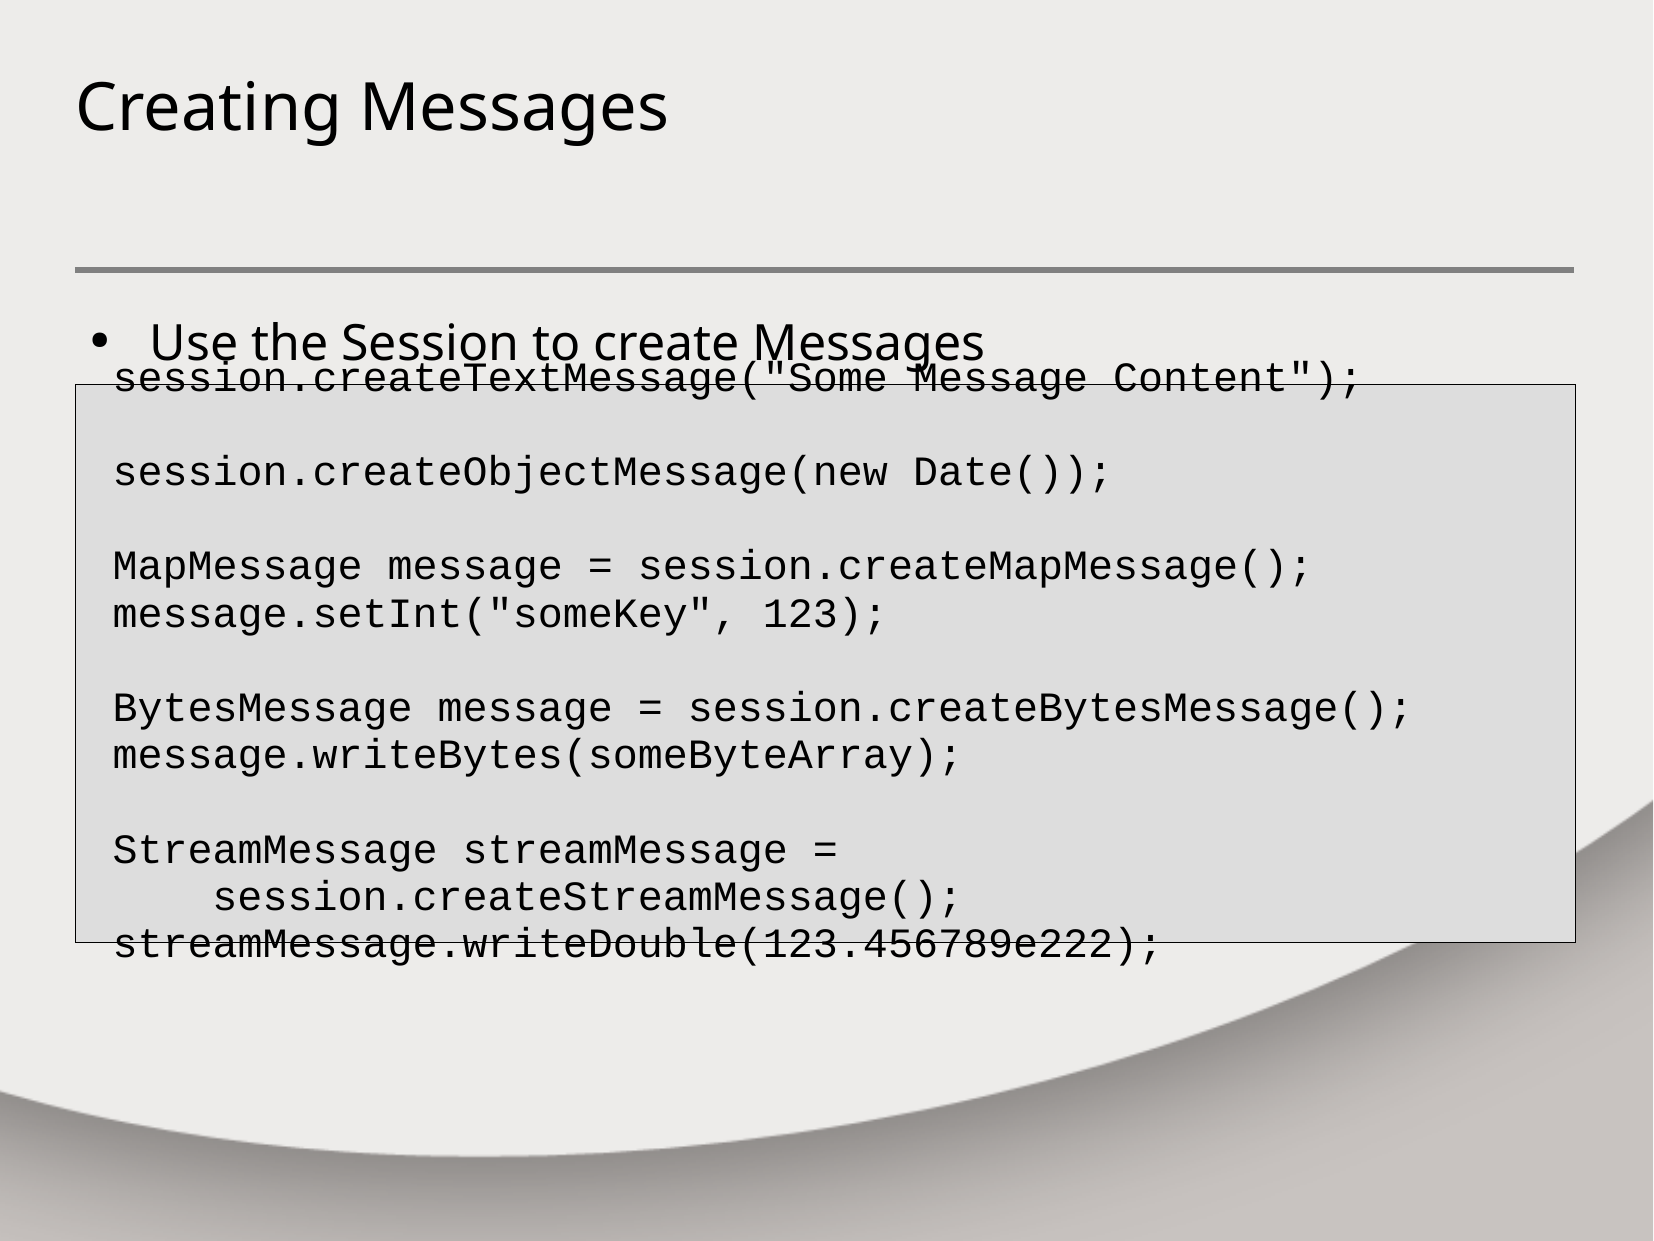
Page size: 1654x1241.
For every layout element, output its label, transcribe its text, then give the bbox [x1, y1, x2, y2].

text_box session.createTextMessage("Some Message Content"); session.createObjectMessage(new Date()); MapMessage message = session.createMapMessage(); message.setInt("someKey", 123); BytesMessage message = session.createBytesMessage(); message.writeBytes(someByteArray); StreamMessage streamMessage = session.createStreamMessage(); streamMessage.writeDouble(123.456789e222); [75, 384, 1576, 943]
picture [0, 0, 1654, 1241]
text_box Use the Session to create Messages [75, 299, 1575, 384]
text_box Use the Session to create Messages [75, 943, 1575, 1163]
title Creating Messages [75, 75, 1576, 226]
